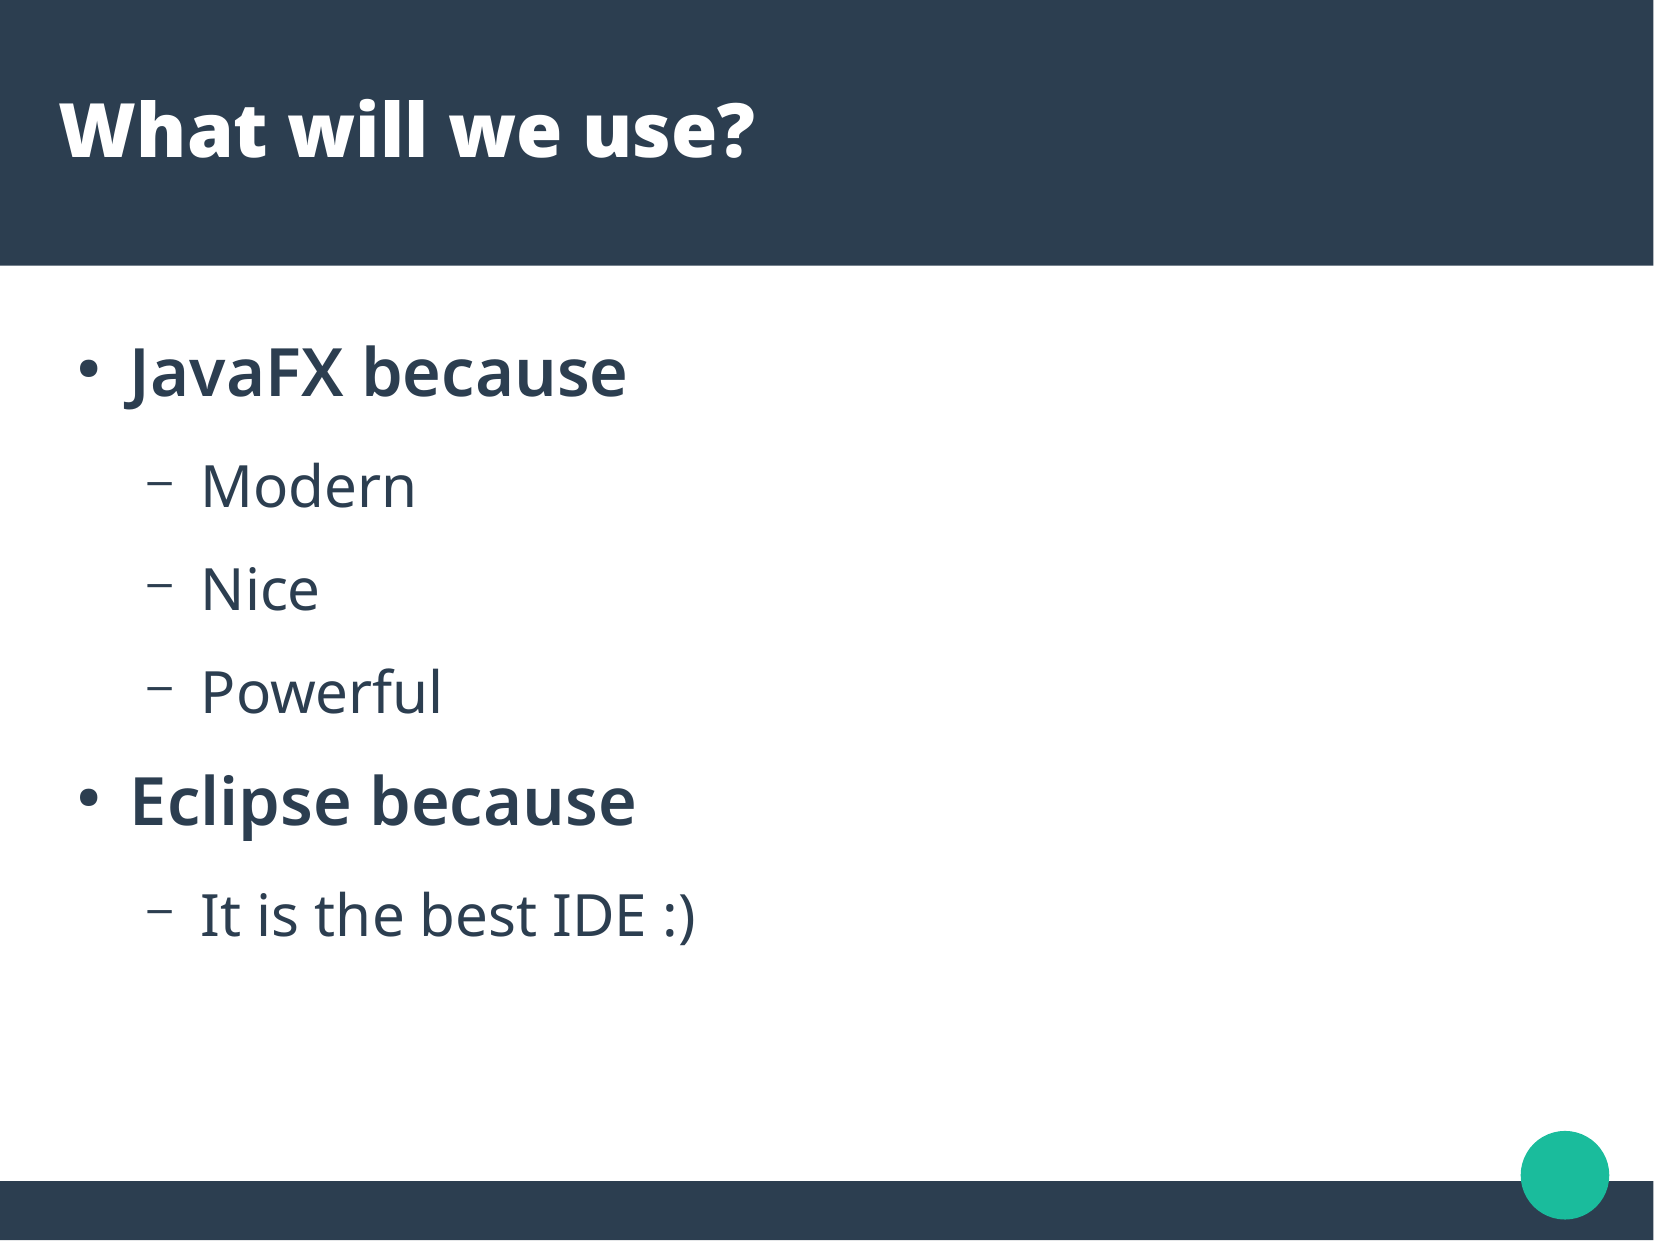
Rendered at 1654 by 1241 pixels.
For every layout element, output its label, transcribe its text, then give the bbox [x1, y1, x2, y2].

list JavaFX because Modern Nice Powerful Eclipse because It is the best IDE :) [59, 324, 1595, 1152]
title What will we use? [59, 49, 1595, 207]
